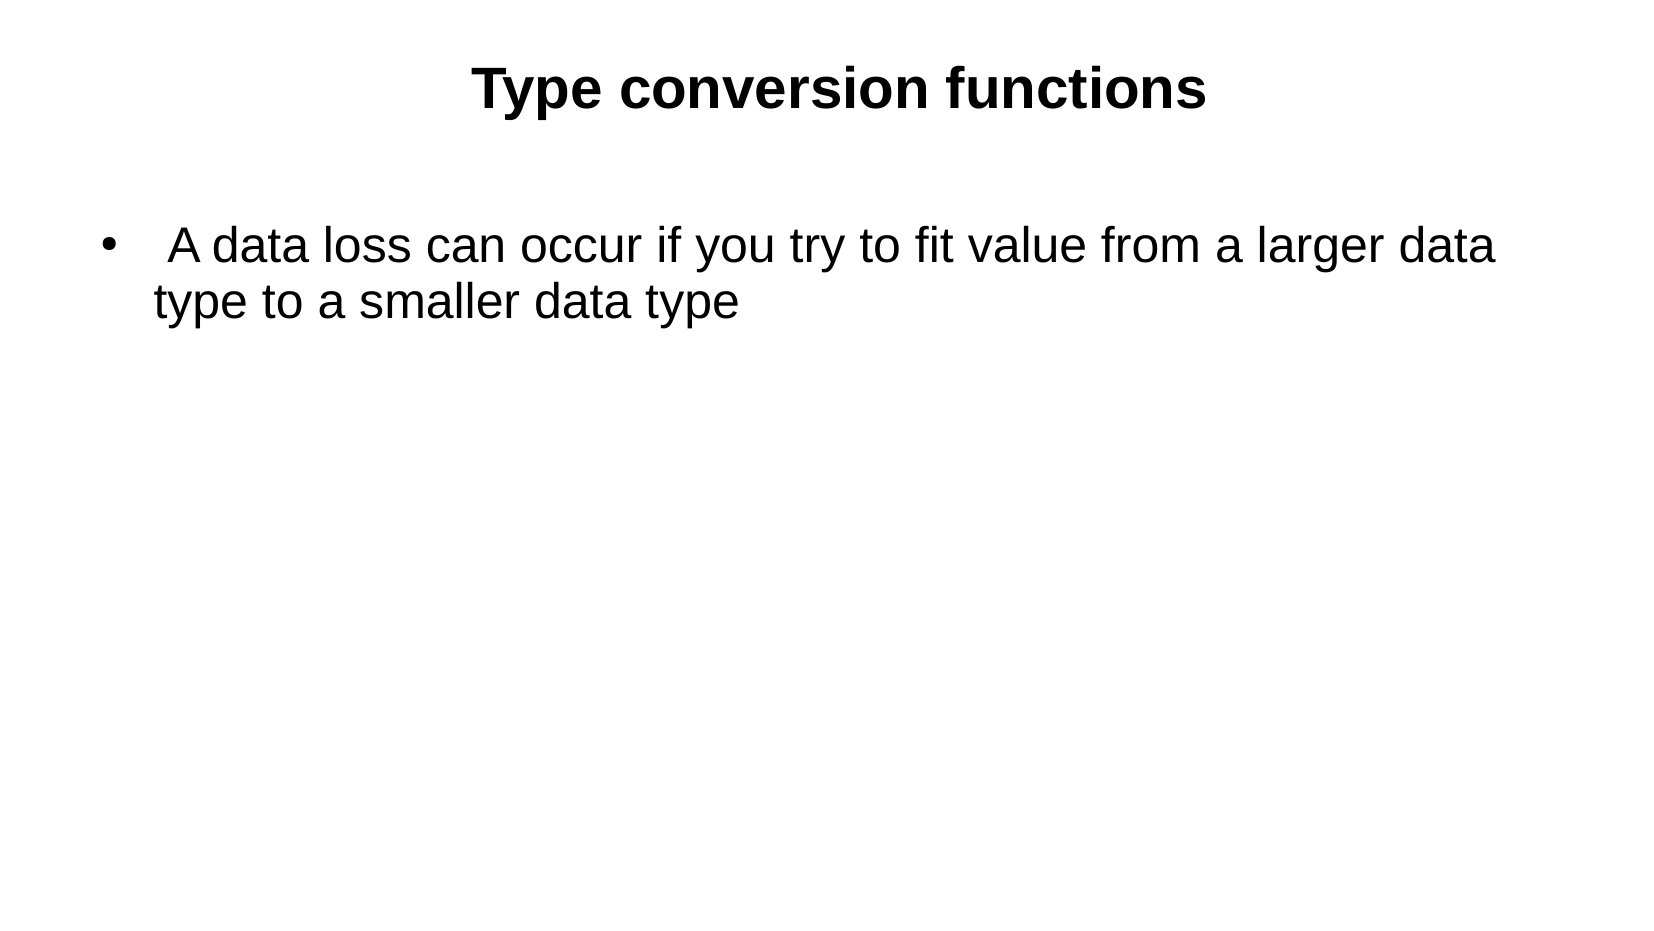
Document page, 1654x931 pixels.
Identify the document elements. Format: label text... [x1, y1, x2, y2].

text_box Type conversion functions [456, 48, 1224, 129]
list A data loss can occur if you try to fit value from a larger data type to a smaller data type [82, 217, 1571, 758]
